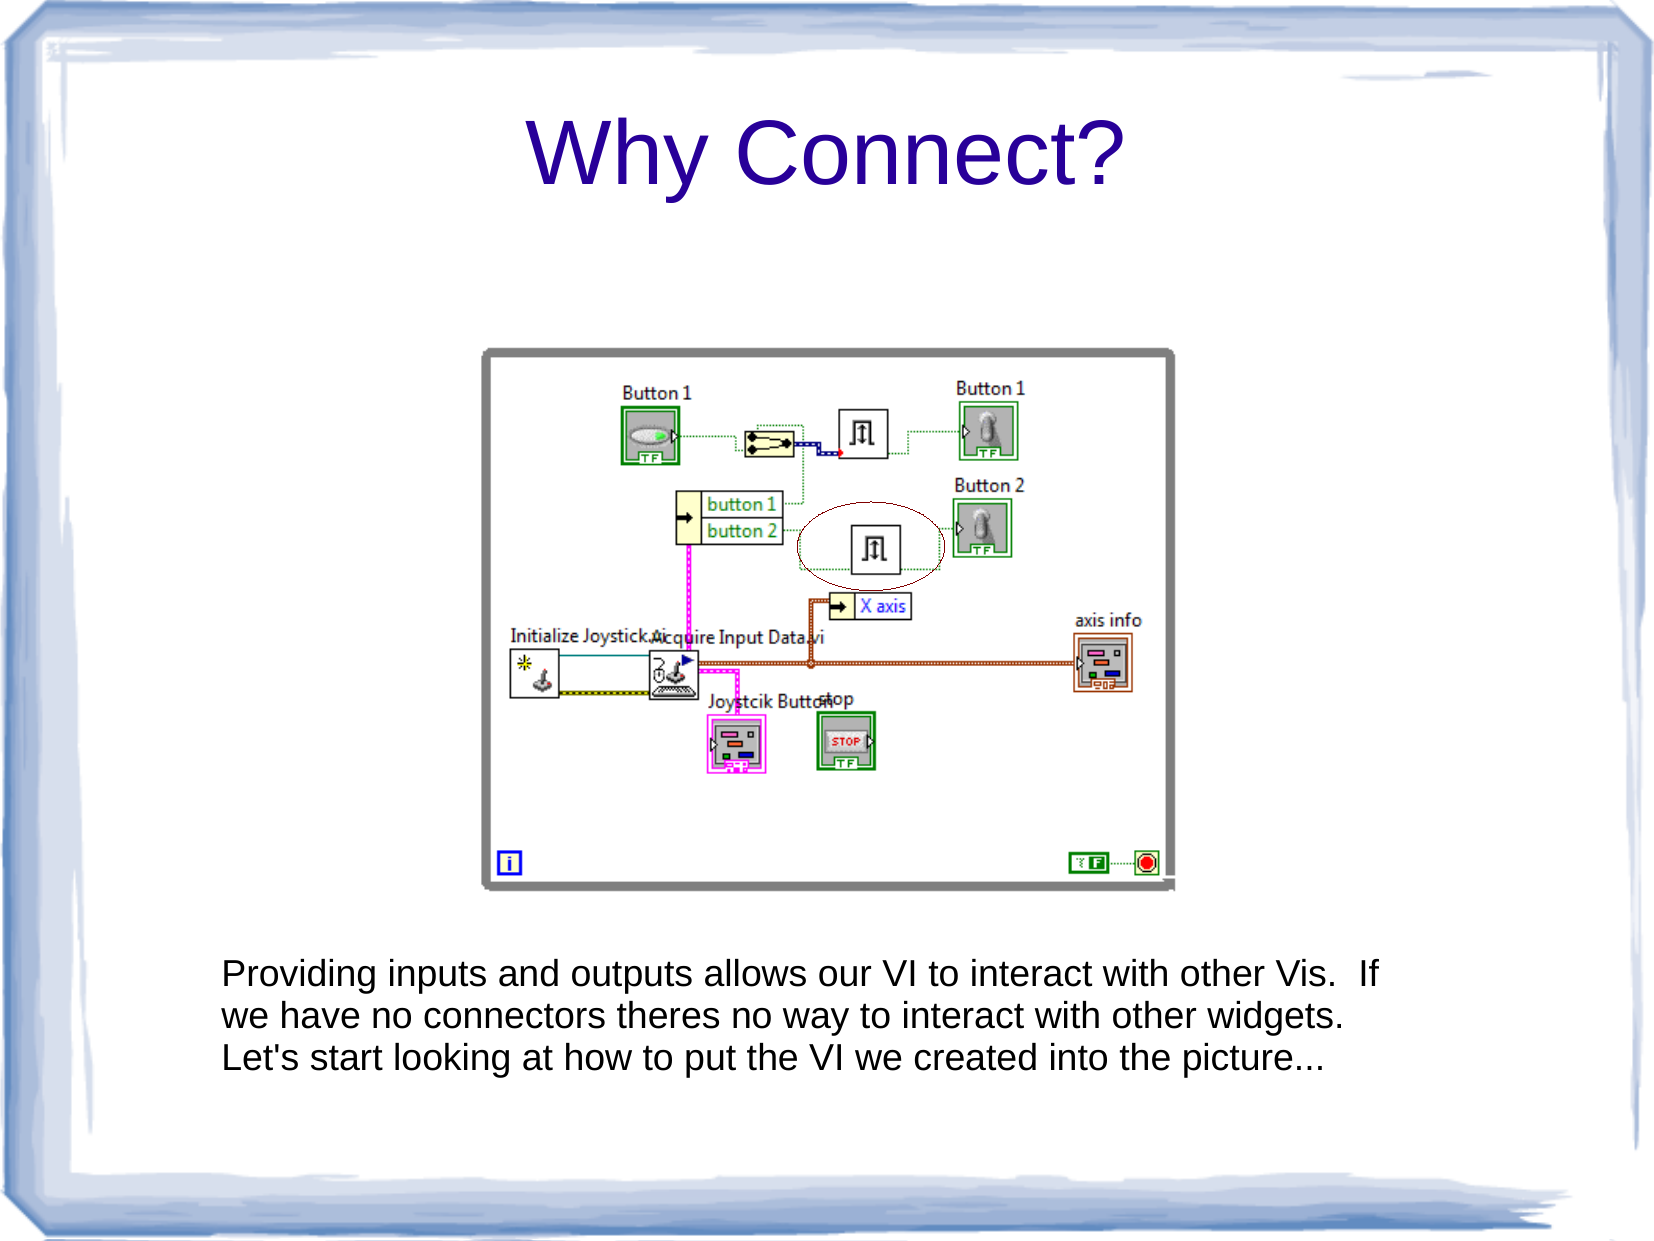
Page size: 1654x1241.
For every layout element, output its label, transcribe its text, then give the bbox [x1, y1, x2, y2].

title Why Connect? [82, 56, 1571, 250]
text_box Providing inputs and outputs allows our VI to interact with other Vis. If we have no connectors theres no way to interact with other widgets. Let's start looking at how to put the VI we created into the picture... [206, 944, 1418, 1086]
text_box [797, 501, 945, 591]
picture [0, 0, 1654, 1241]
